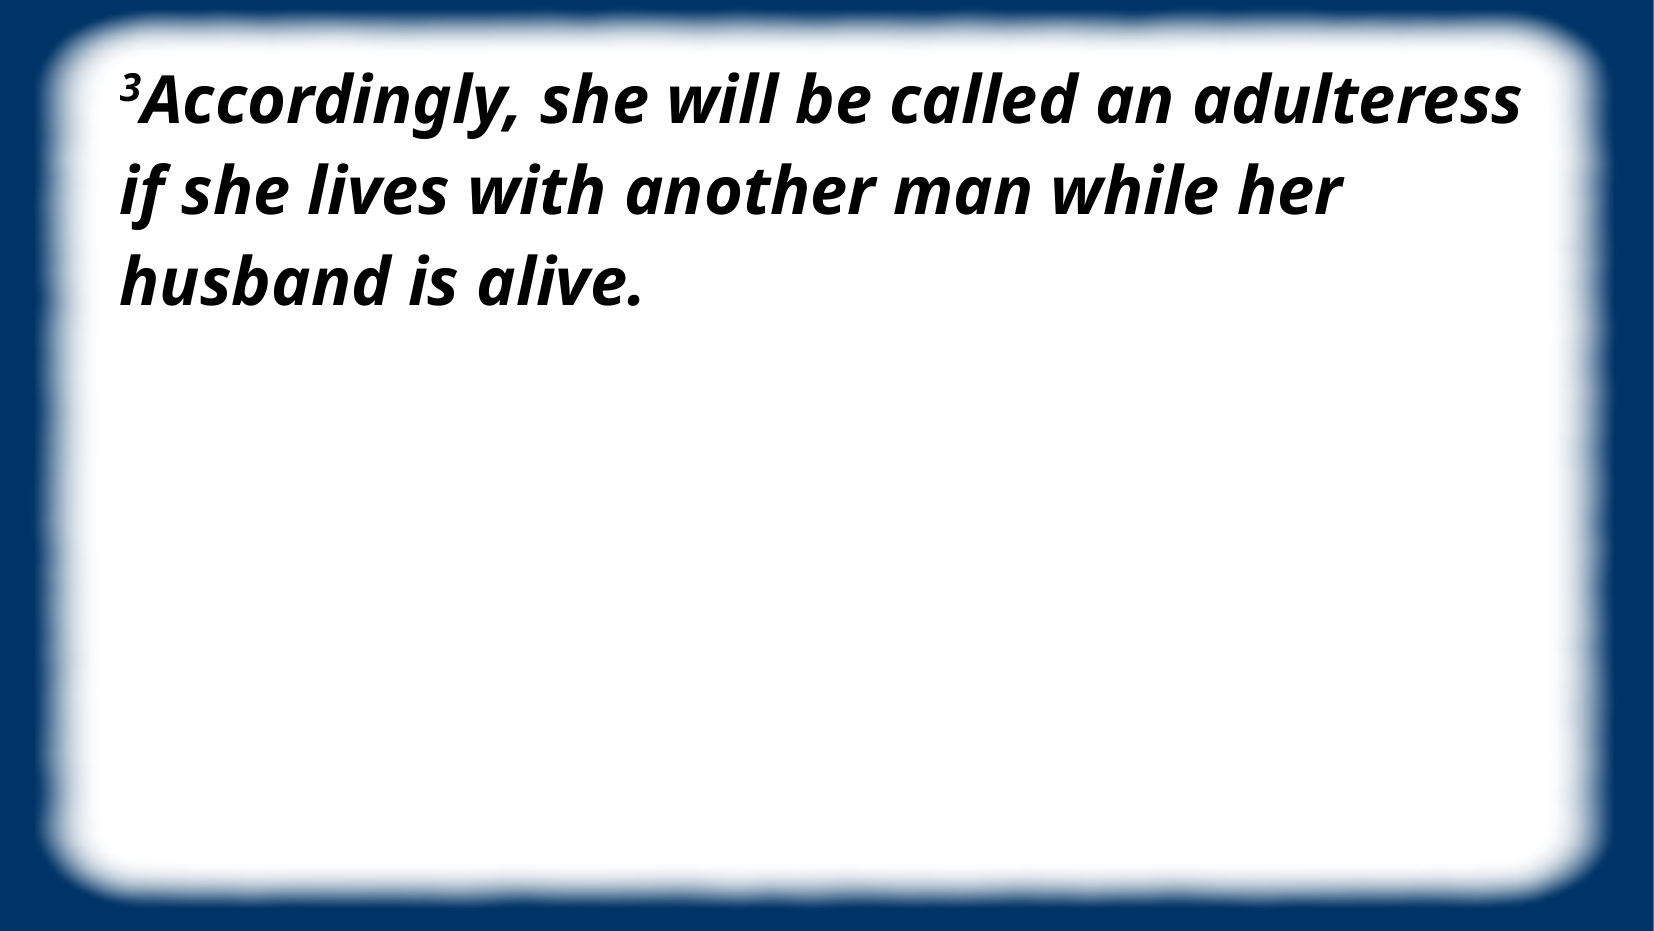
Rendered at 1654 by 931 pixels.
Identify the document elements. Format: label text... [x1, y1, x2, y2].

picture [0, 0, 1654, 931]
text_box 3Accordingly, she will be called an adulteress if she lives with another man while her husband is alive. [105, 45, 1546, 327]
